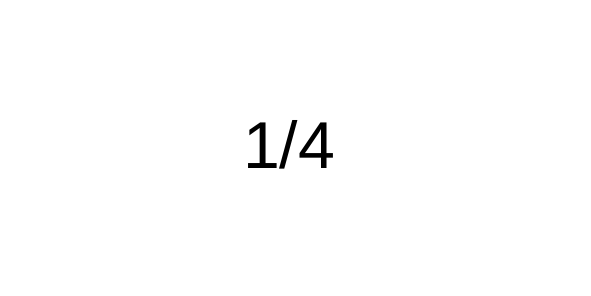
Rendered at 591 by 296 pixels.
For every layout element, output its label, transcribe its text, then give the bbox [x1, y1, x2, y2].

subtitle 1/4 [23, 0, 556, 292]
